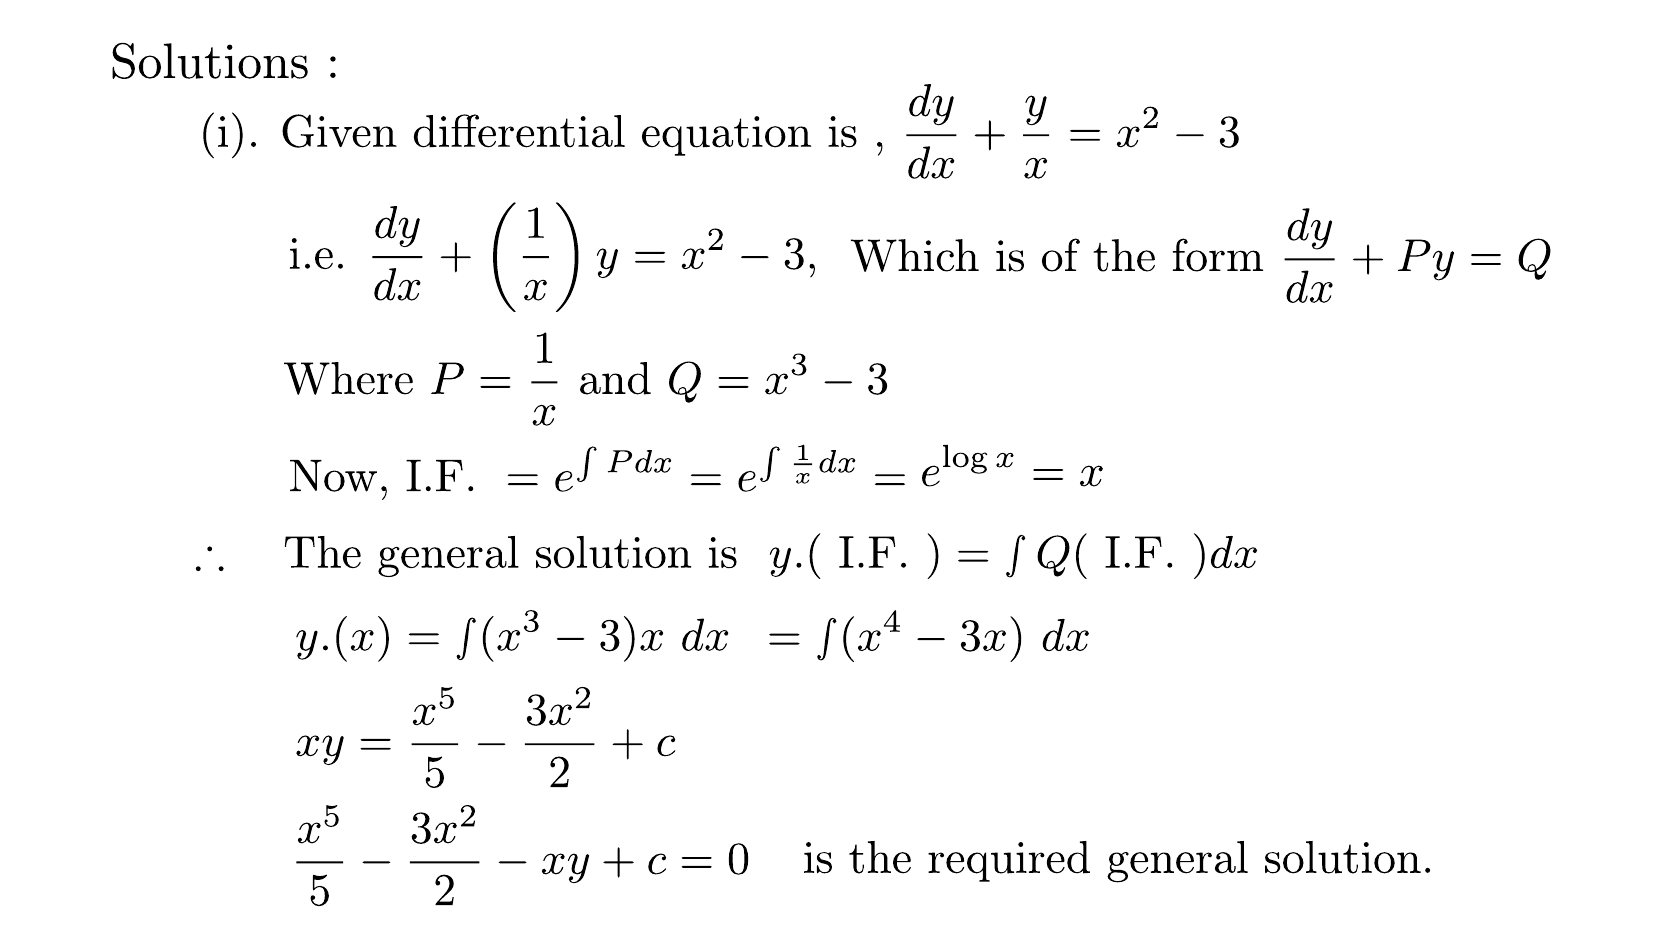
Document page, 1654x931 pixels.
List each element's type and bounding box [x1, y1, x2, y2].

text_box [850, 208, 1551, 303]
text_box [195, 533, 1258, 580]
text_box [296, 610, 729, 662]
text_box [768, 610, 1089, 663]
text_box [290, 444, 906, 500]
text_box [201, 84, 1239, 179]
text_box [296, 686, 676, 789]
text_box [922, 444, 1103, 487]
subtitle [47, 28, 1623, 896]
text_box [112, 42, 336, 80]
text_box [289, 202, 815, 313]
text_box [296, 805, 749, 907]
text_box [804, 840, 1431, 883]
text_box [284, 332, 888, 426]
